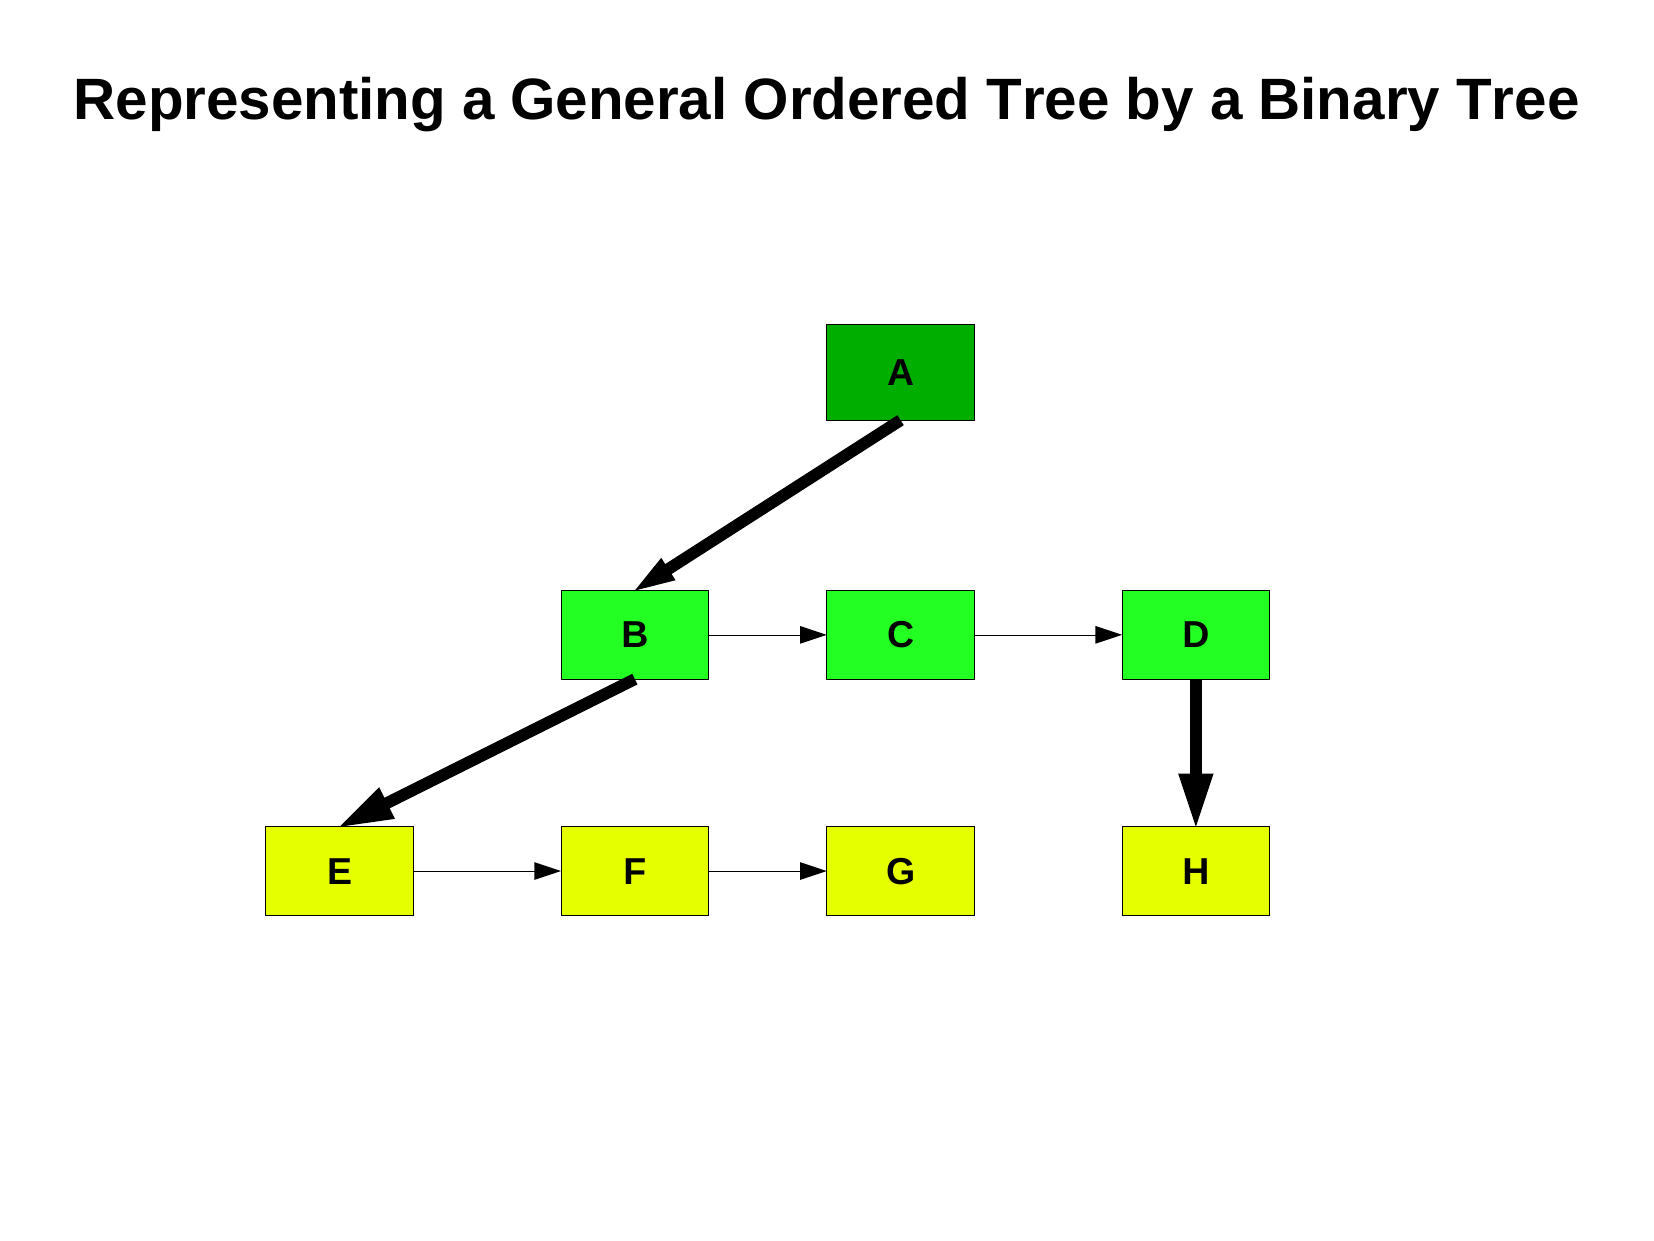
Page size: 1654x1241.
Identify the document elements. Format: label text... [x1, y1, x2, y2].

text_box B [561, 590, 709, 680]
text_box F [561, 826, 709, 916]
text_box Representing a General Ordered Tree by a Binary Tree [59, 59, 1590, 140]
text_box H [1122, 826, 1270, 916]
text_box G [826, 826, 975, 916]
text_box D [1122, 590, 1270, 680]
text_box C [826, 590, 975, 680]
text_box E [265, 826, 414, 916]
text_box A [826, 324, 975, 421]
